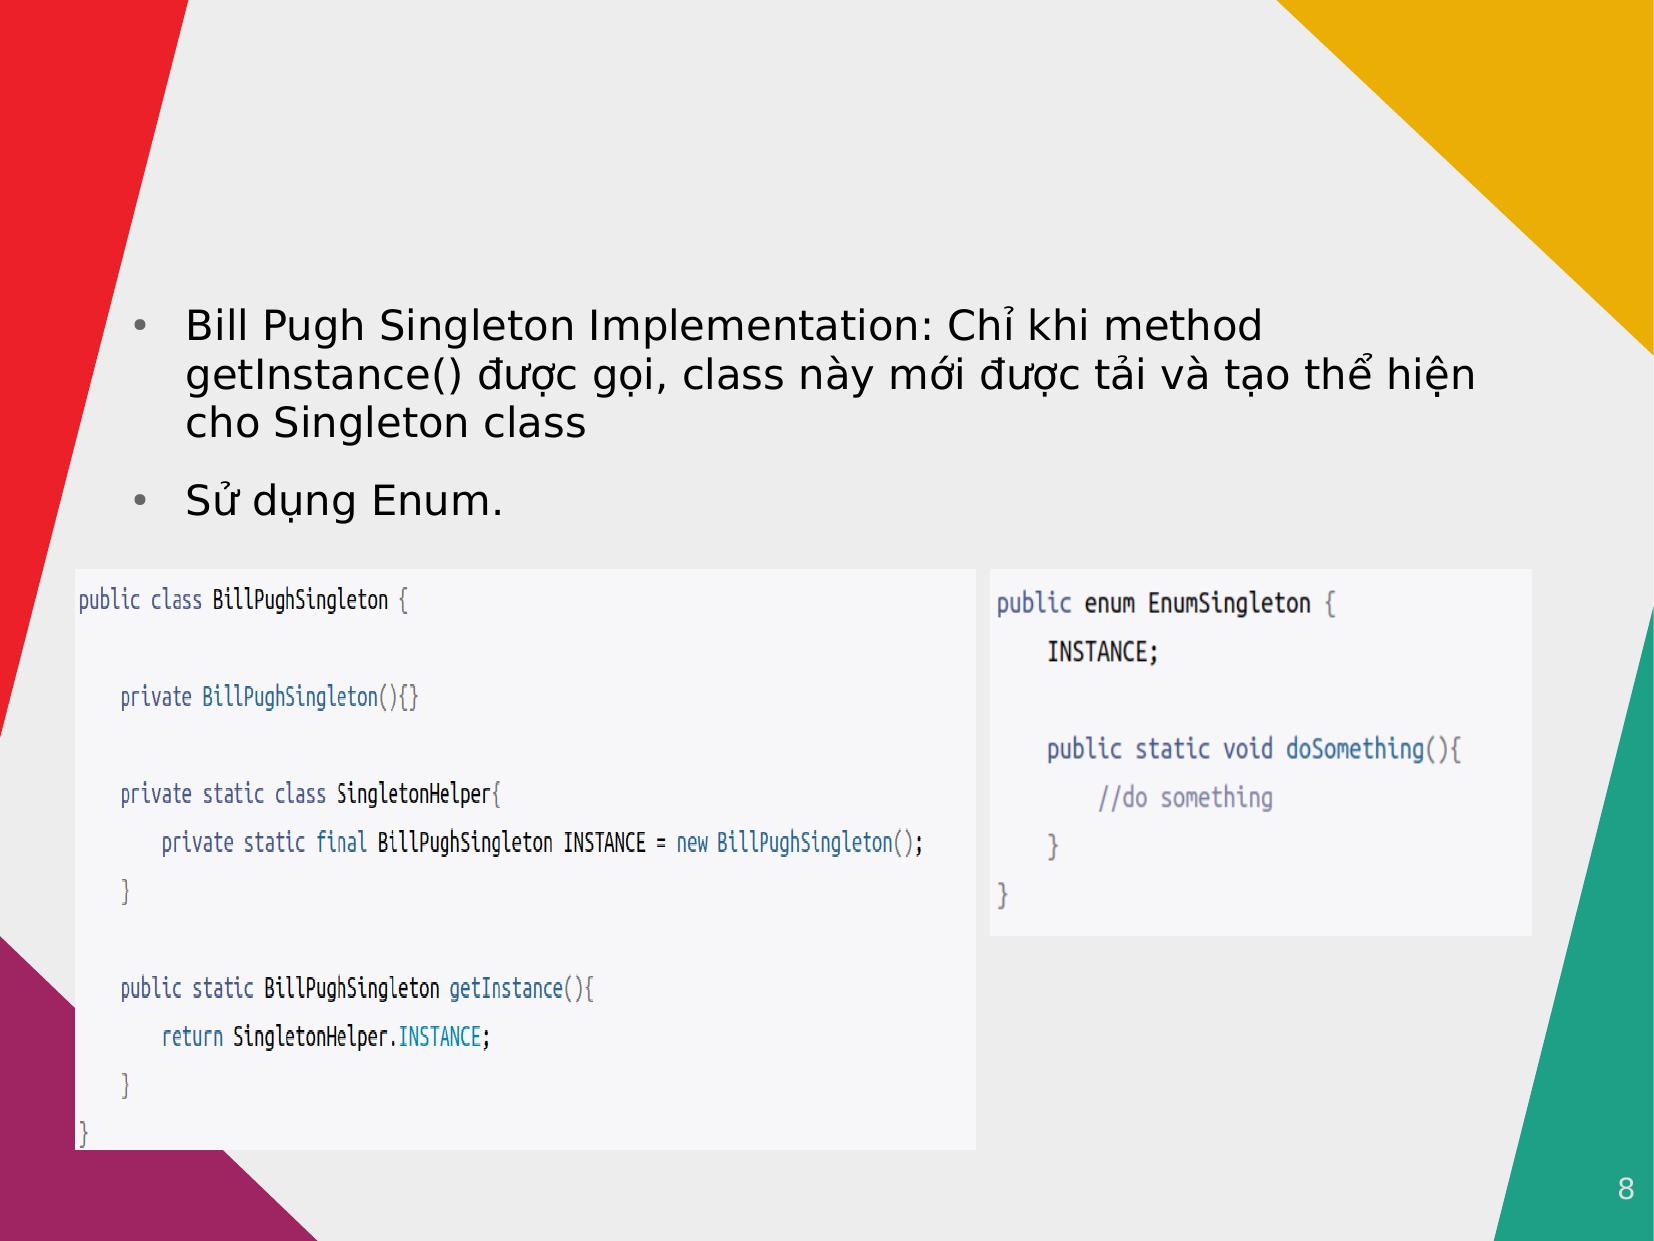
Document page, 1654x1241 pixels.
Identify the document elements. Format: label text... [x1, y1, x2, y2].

picture [990, 569, 1532, 936]
picture [75, 569, 976, 1150]
list Bill Pugh Singleton Implementation: Chỉ khi method getInstance() được gọi, class này mới được tải và tạo thể hiện cho Singleton class Sử dụng Enum. [114, 302, 1539, 1033]
